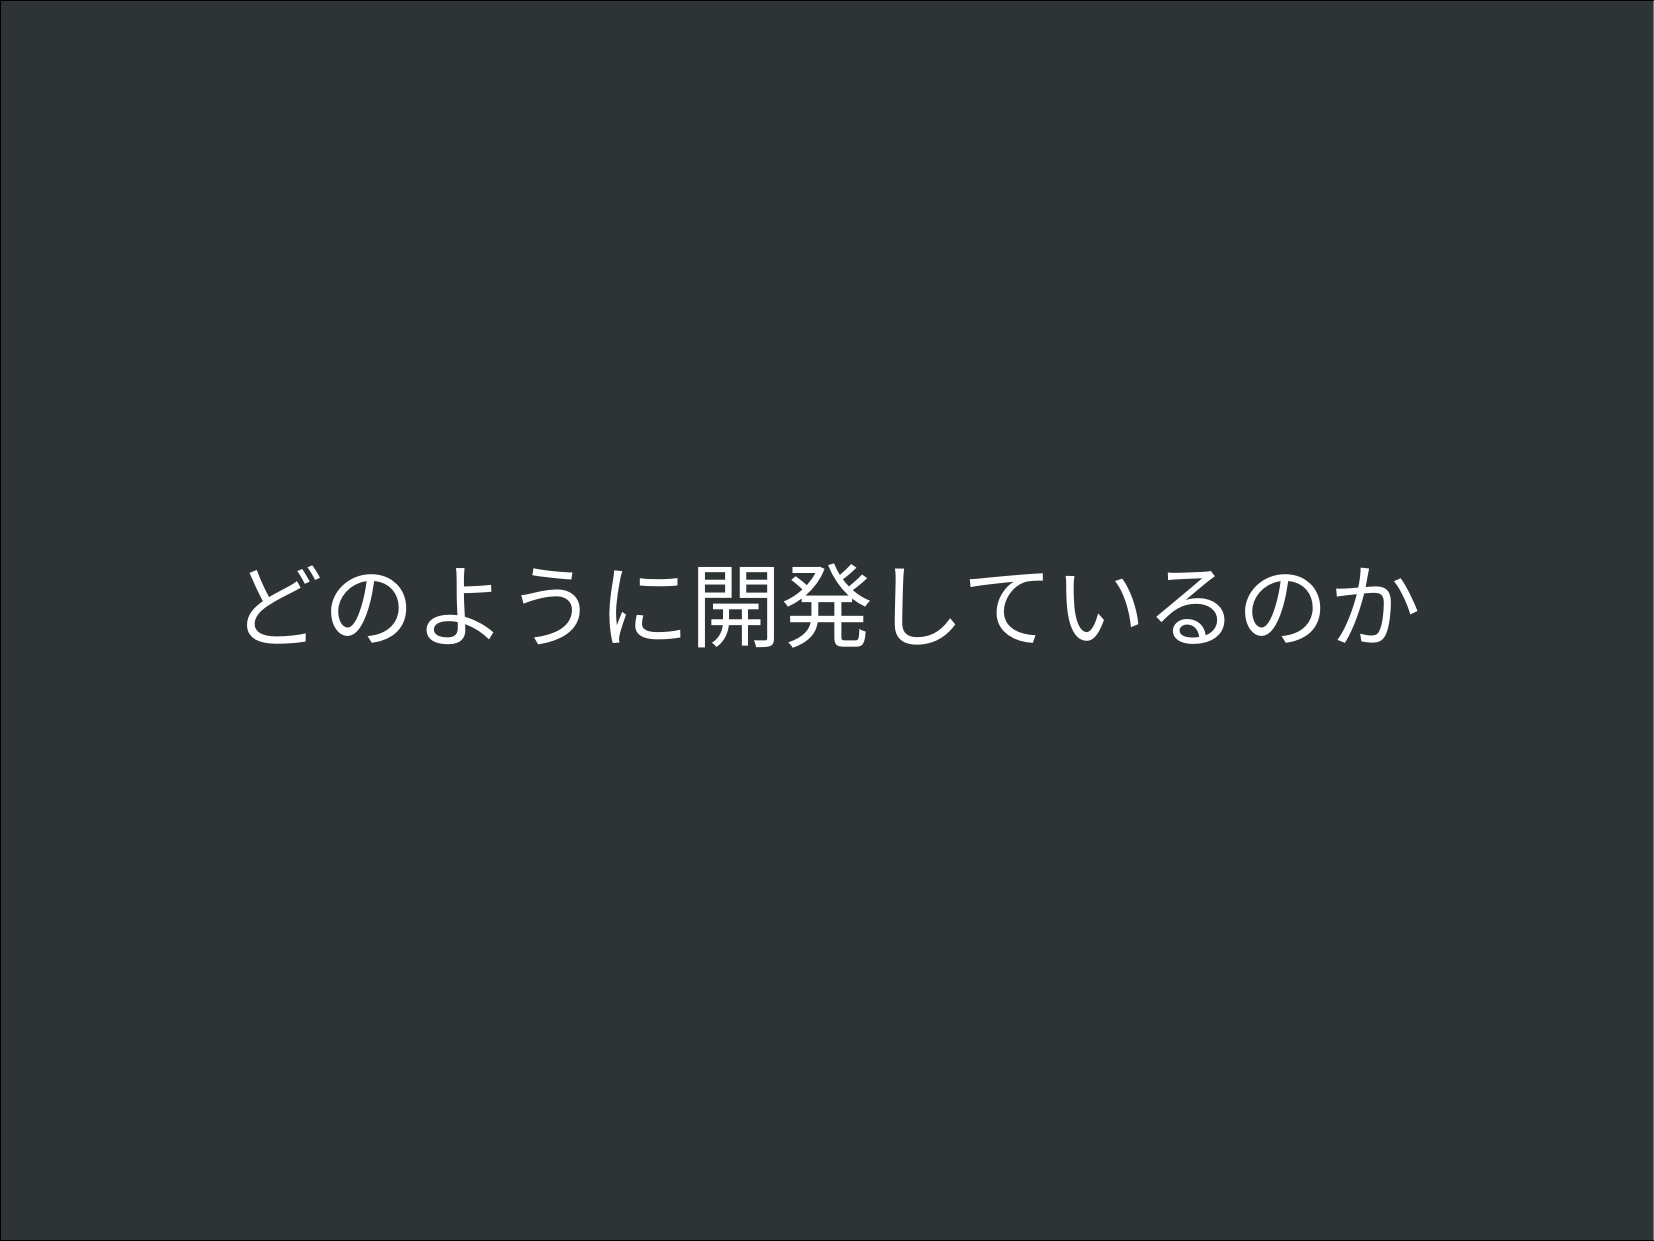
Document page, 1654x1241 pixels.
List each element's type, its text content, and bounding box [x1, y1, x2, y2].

title どのように開発しているのか [82, 505, 1571, 713]
